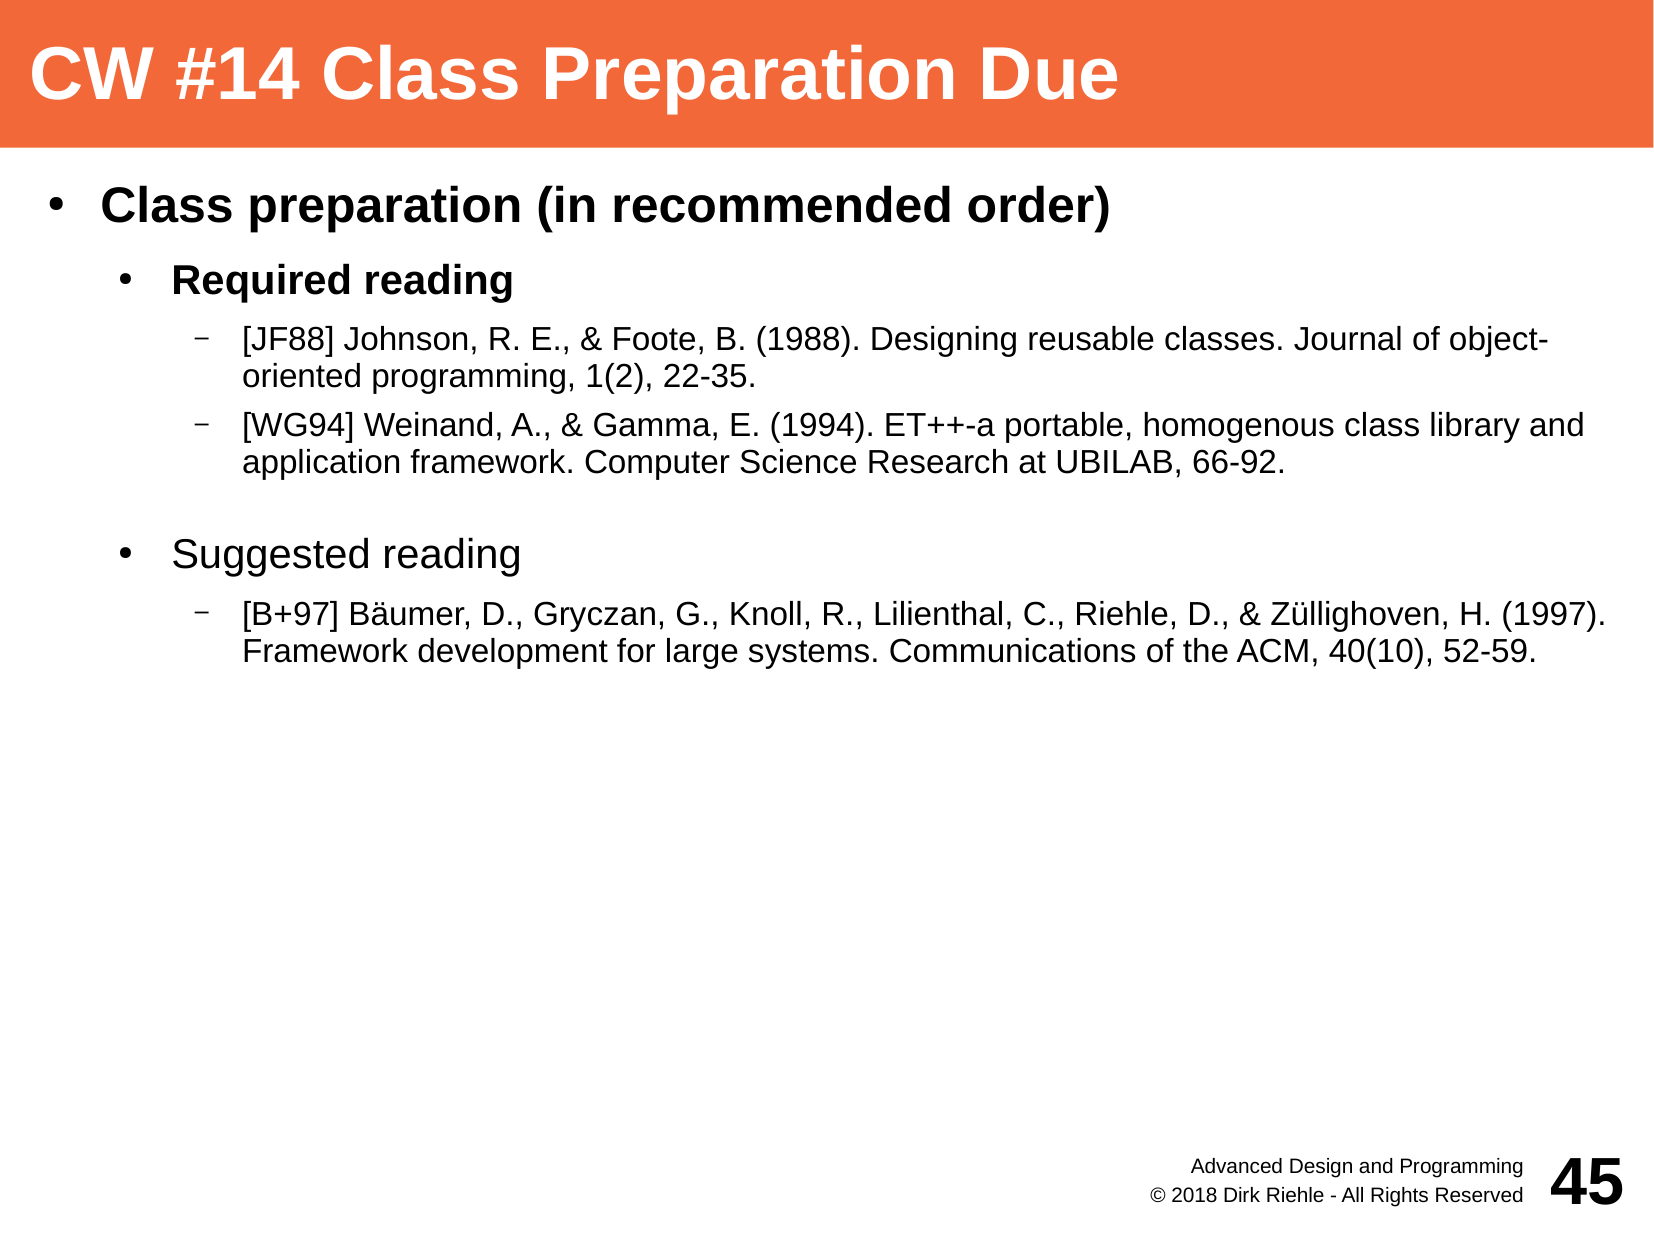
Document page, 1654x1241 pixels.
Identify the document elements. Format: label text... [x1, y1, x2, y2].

title CW #14 Class Preparation Due [0, 0, 1654, 148]
list Class preparation (in recommended order) Required reading [JF88] Johnson, R. E., & Foote, B. (1988). Designing reusable classes. Journal of object-oriented programming, 1(2), 22-35. [WG94] Weinand, A., & Gamma, E. (1994). ET++-a portable, homogenous class library and application framework. Computer Science Research at UBILAB, 66-92. Suggested reading [B+97] Bäumer, D., Gryczan, G., Knoll, R., Lilienthal, C., Riehle, D., & Züllighoven, H. (1997). Framework development for large systems. Communications of the ACM, 40(10), 52-59. [29, 177, 1625, 1211]
